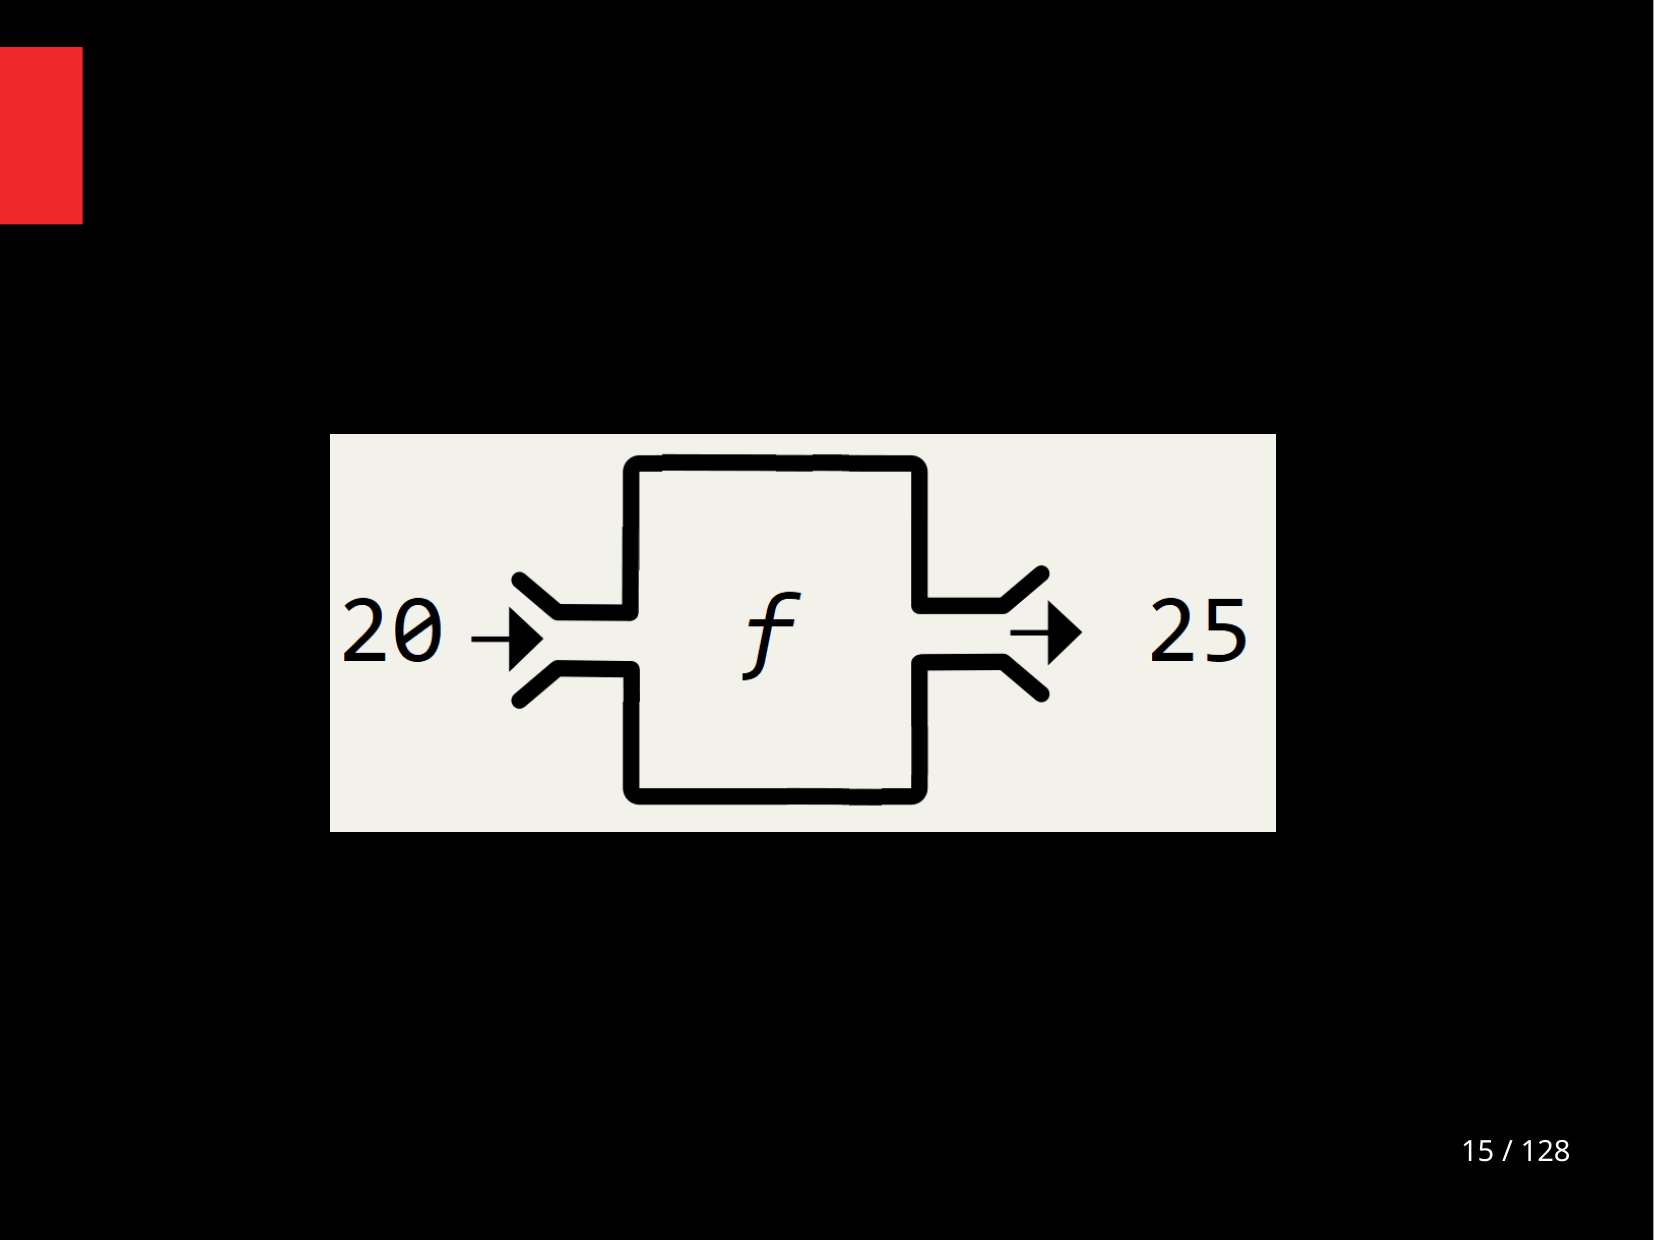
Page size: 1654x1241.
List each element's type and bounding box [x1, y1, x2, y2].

picture [330, 434, 1276, 832]
